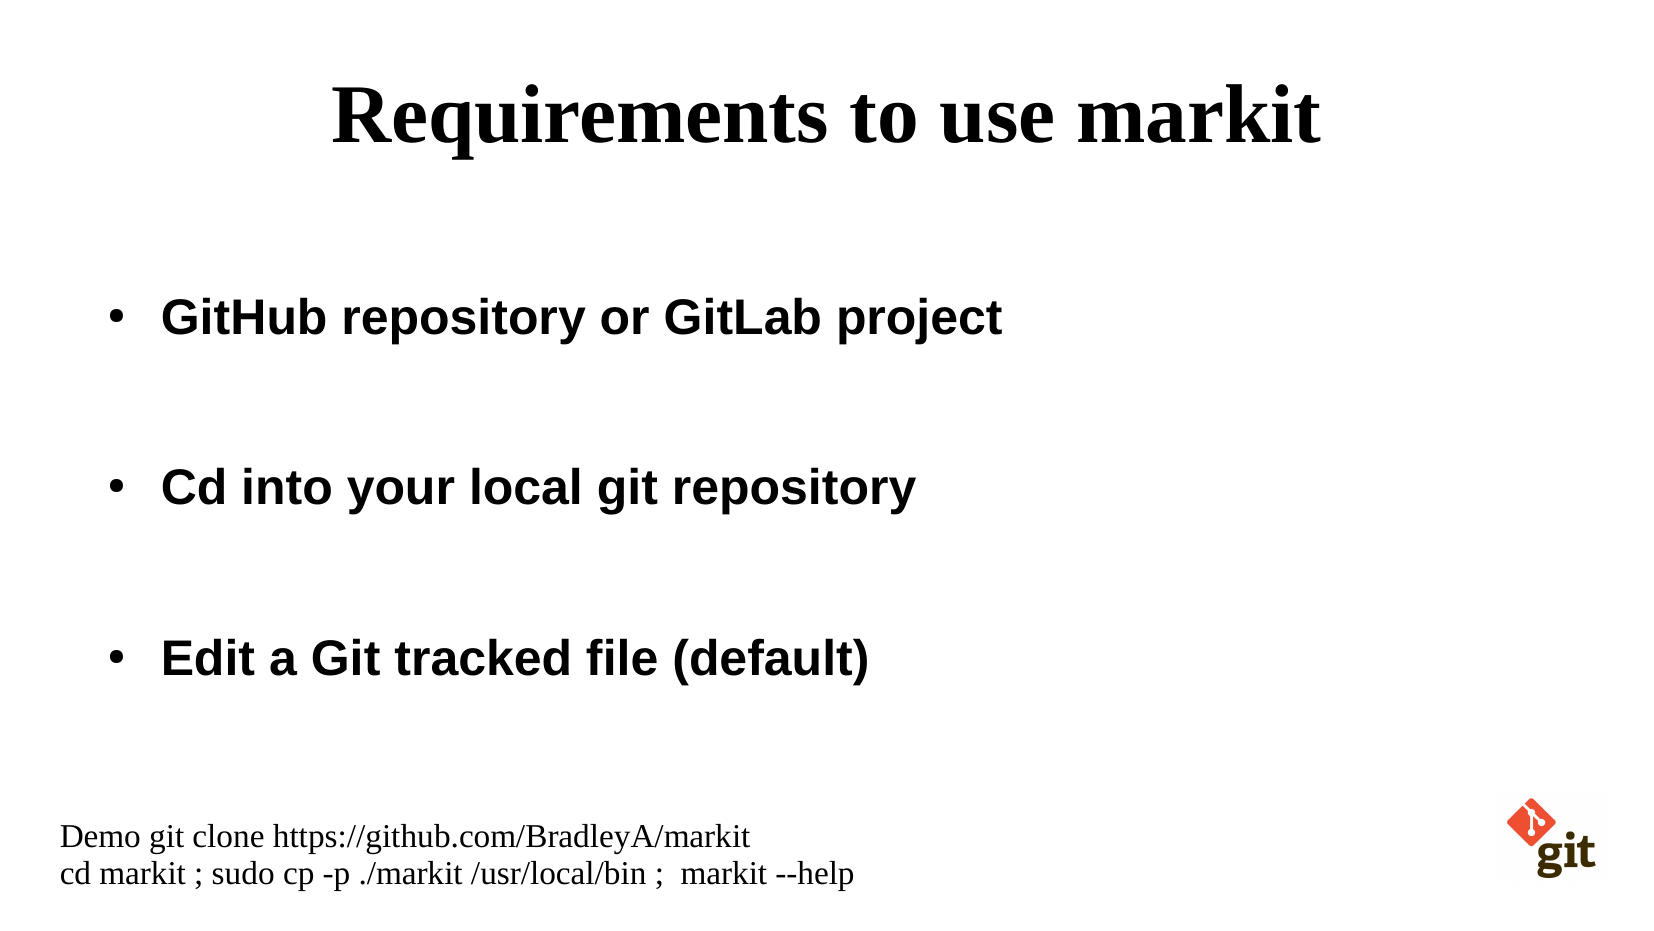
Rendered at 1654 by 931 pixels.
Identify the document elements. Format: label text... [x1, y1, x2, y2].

picture [1497, 789, 1606, 886]
list GitHub repository or GitLab project Cd into your local git repository Edit a Git tracked file (default) [90, 217, 1571, 758]
text_box Demo git clone https://github.com/BradleyA/markit cd markit ; sudo cp -p ./markit /usr/local/bin ; markit --help [45, 810, 1501, 931]
title Requirements to use markit [82, 37, 1571, 193]
